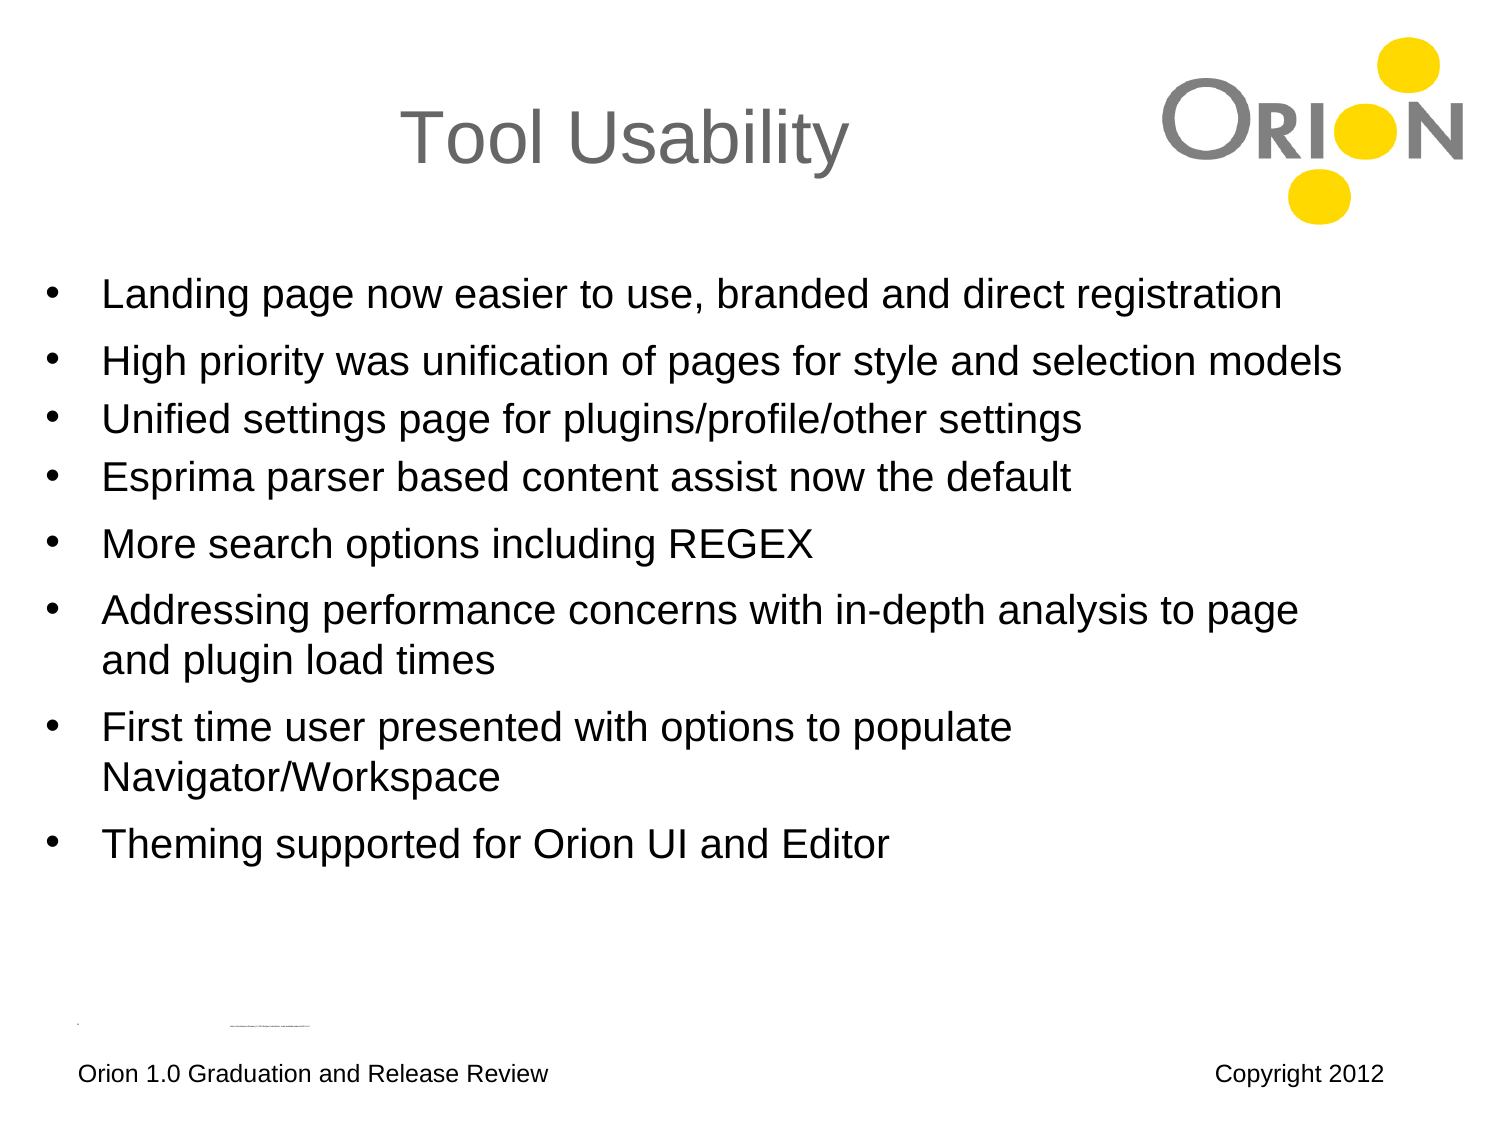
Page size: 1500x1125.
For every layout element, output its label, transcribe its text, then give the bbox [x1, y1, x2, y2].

title Tool Usability [74, 45, 1176, 233]
list Landing page now easier to use, branded and direct registration High priority was unification of pages for style and selection models Unified settings page for plugins/profile/other settings Esprima parser based content assist now the default More search options including REGEX Addressing performance concerns with in-depth analysis to page and plugin load times First time user presented with options to populate Navigator/Workspace Theming supported for Orion UI and Editor [30, 269, 1381, 1013]
picture [1162, 37, 1463, 225]
